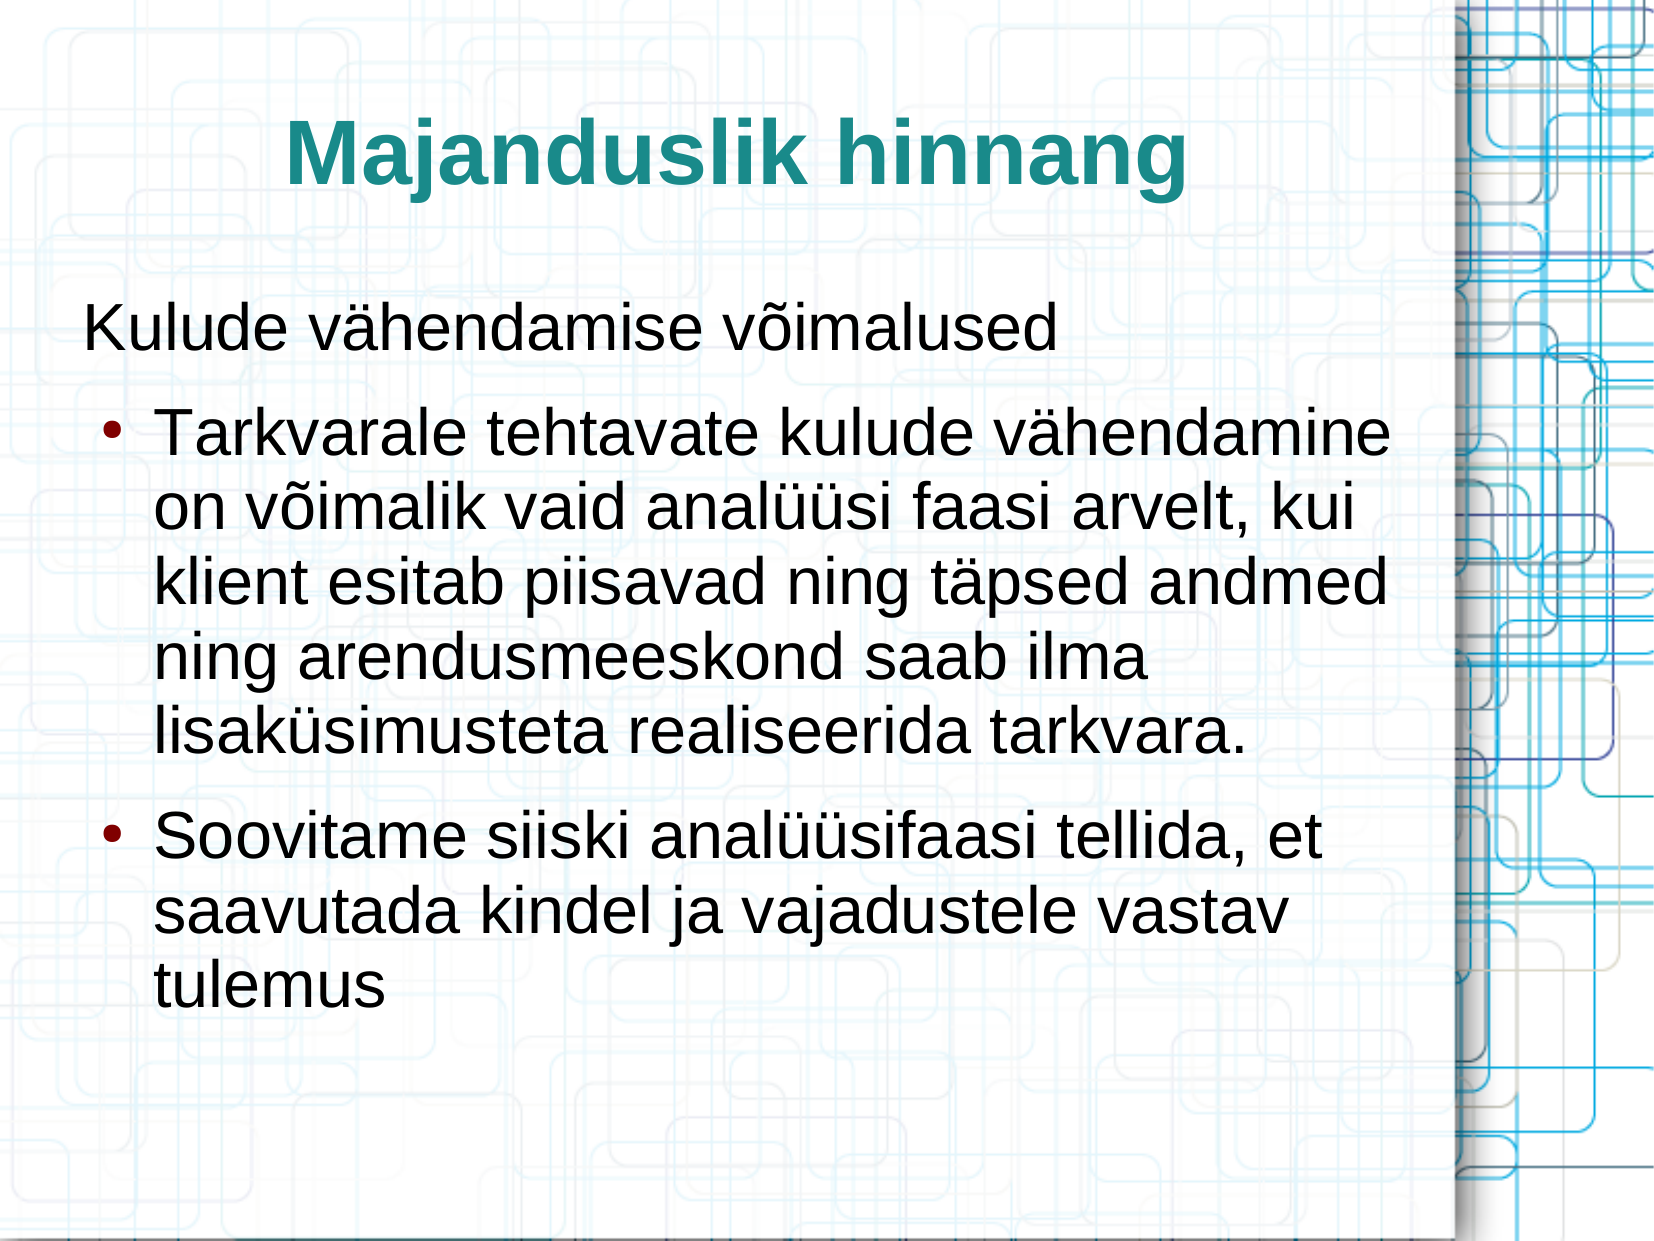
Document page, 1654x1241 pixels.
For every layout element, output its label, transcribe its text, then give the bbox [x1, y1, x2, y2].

list Kulude vähendamise võimalused Tarkvarale tehtavate kulude vähendamine on võimalik vaid analüüsi faasi arvelt, kui klient esitab piisavad ning täpsed andmed ning arendusmeeskond saab ilma lisaküsimusteta realiseerida tarkvara. Soovitame siiski analüüsifaasi tellida, et saavutada kindel ja vajadustele vastav tulemus [82, 290, 1418, 1109]
title Majanduslik hinnang [59, 49, 1418, 257]
picture [0, 0, 1654, 1241]
